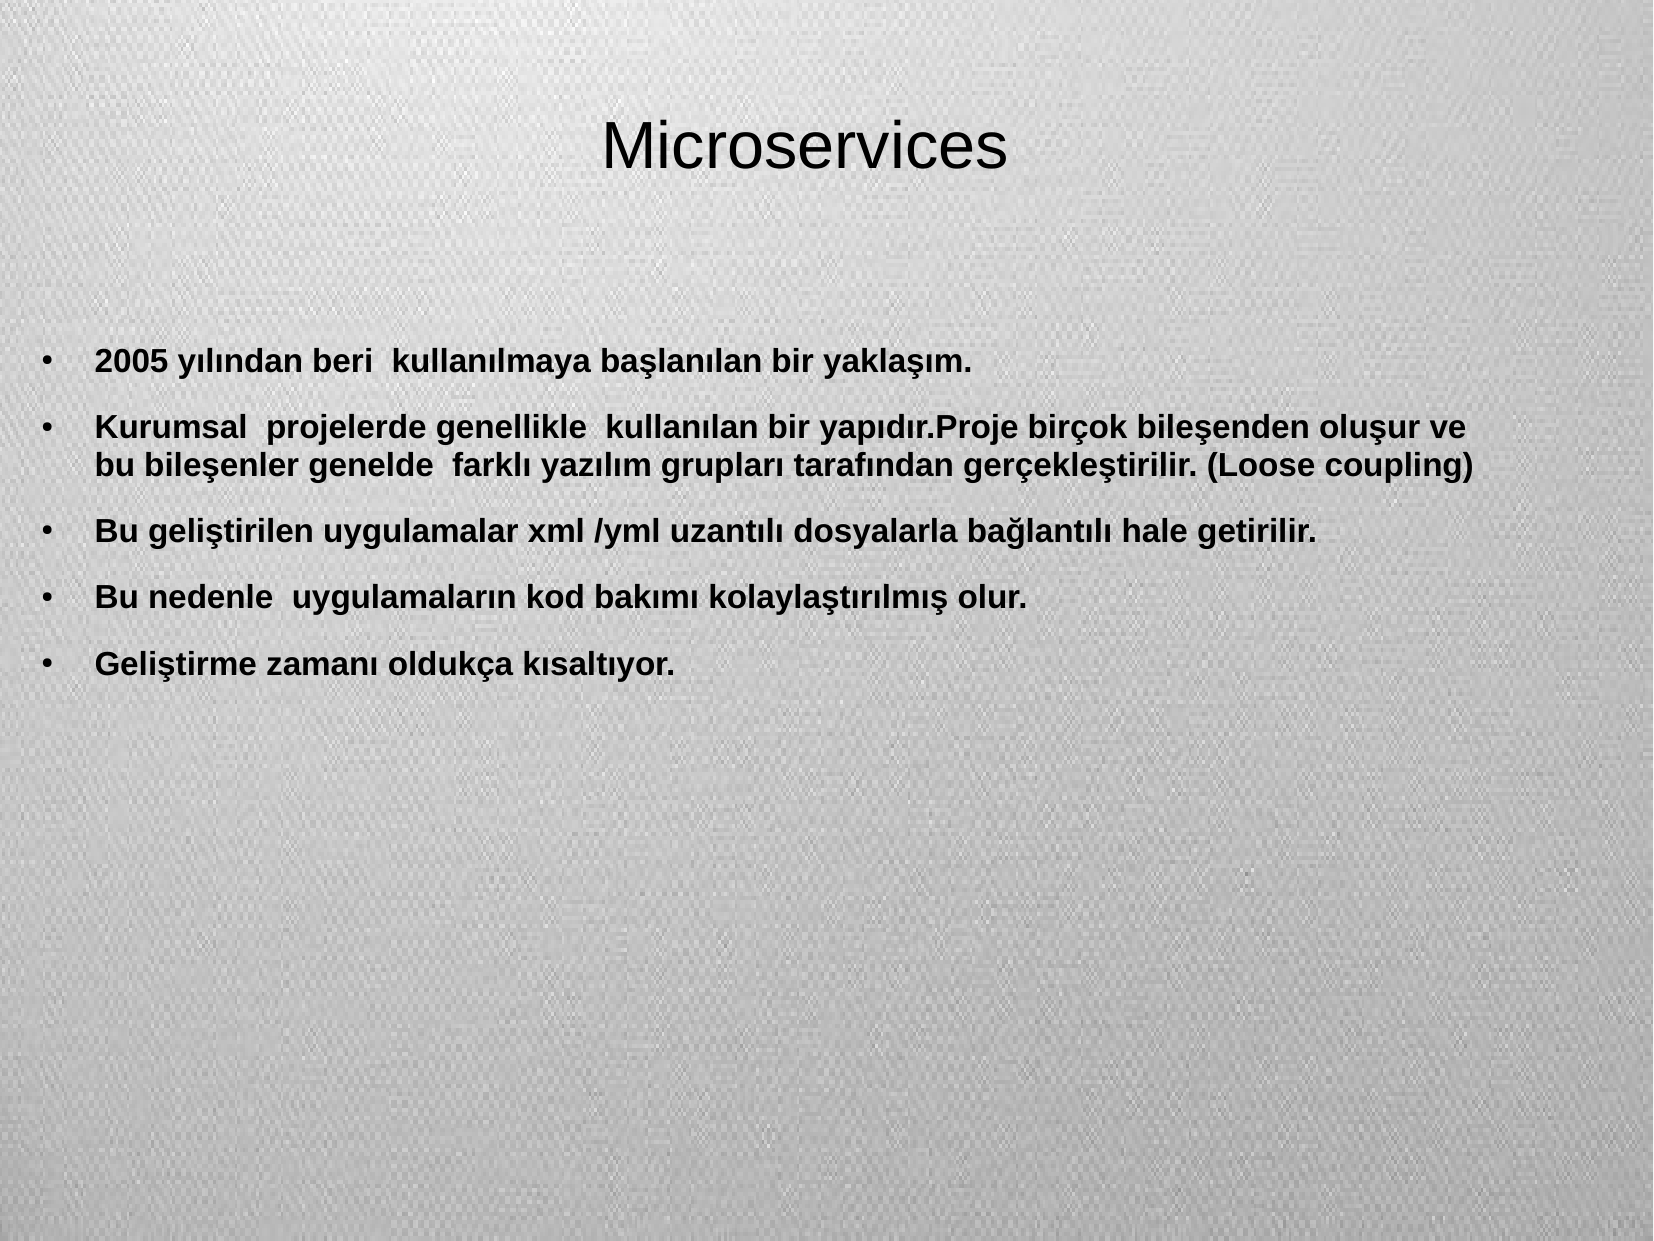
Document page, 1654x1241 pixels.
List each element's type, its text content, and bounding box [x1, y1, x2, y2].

title Microservices [82, 32, 1571, 241]
picture [0, 0, 1654, 1241]
list 2005 yılından beri kullanılmaya başlanılan bir yaklaşım. Kurumsal projelerde genellikle kullanılan bir yapıdır.Proje birçok bileşenden oluşur ve bu bileşenler genelde farklı yazılım grupları tarafından gerçekleştirilir. (Loose coupling) Bu geliştirilen uygulamalar xml /yml uzantılı dosyalarla bağlantılı hale getirilir. Bu nedenle uygulamaların kod bakımı kolaylaştırılmış olur. Geliştirme zamanı oldukça kısaltıyor. [23, 285, 1509, 1005]
